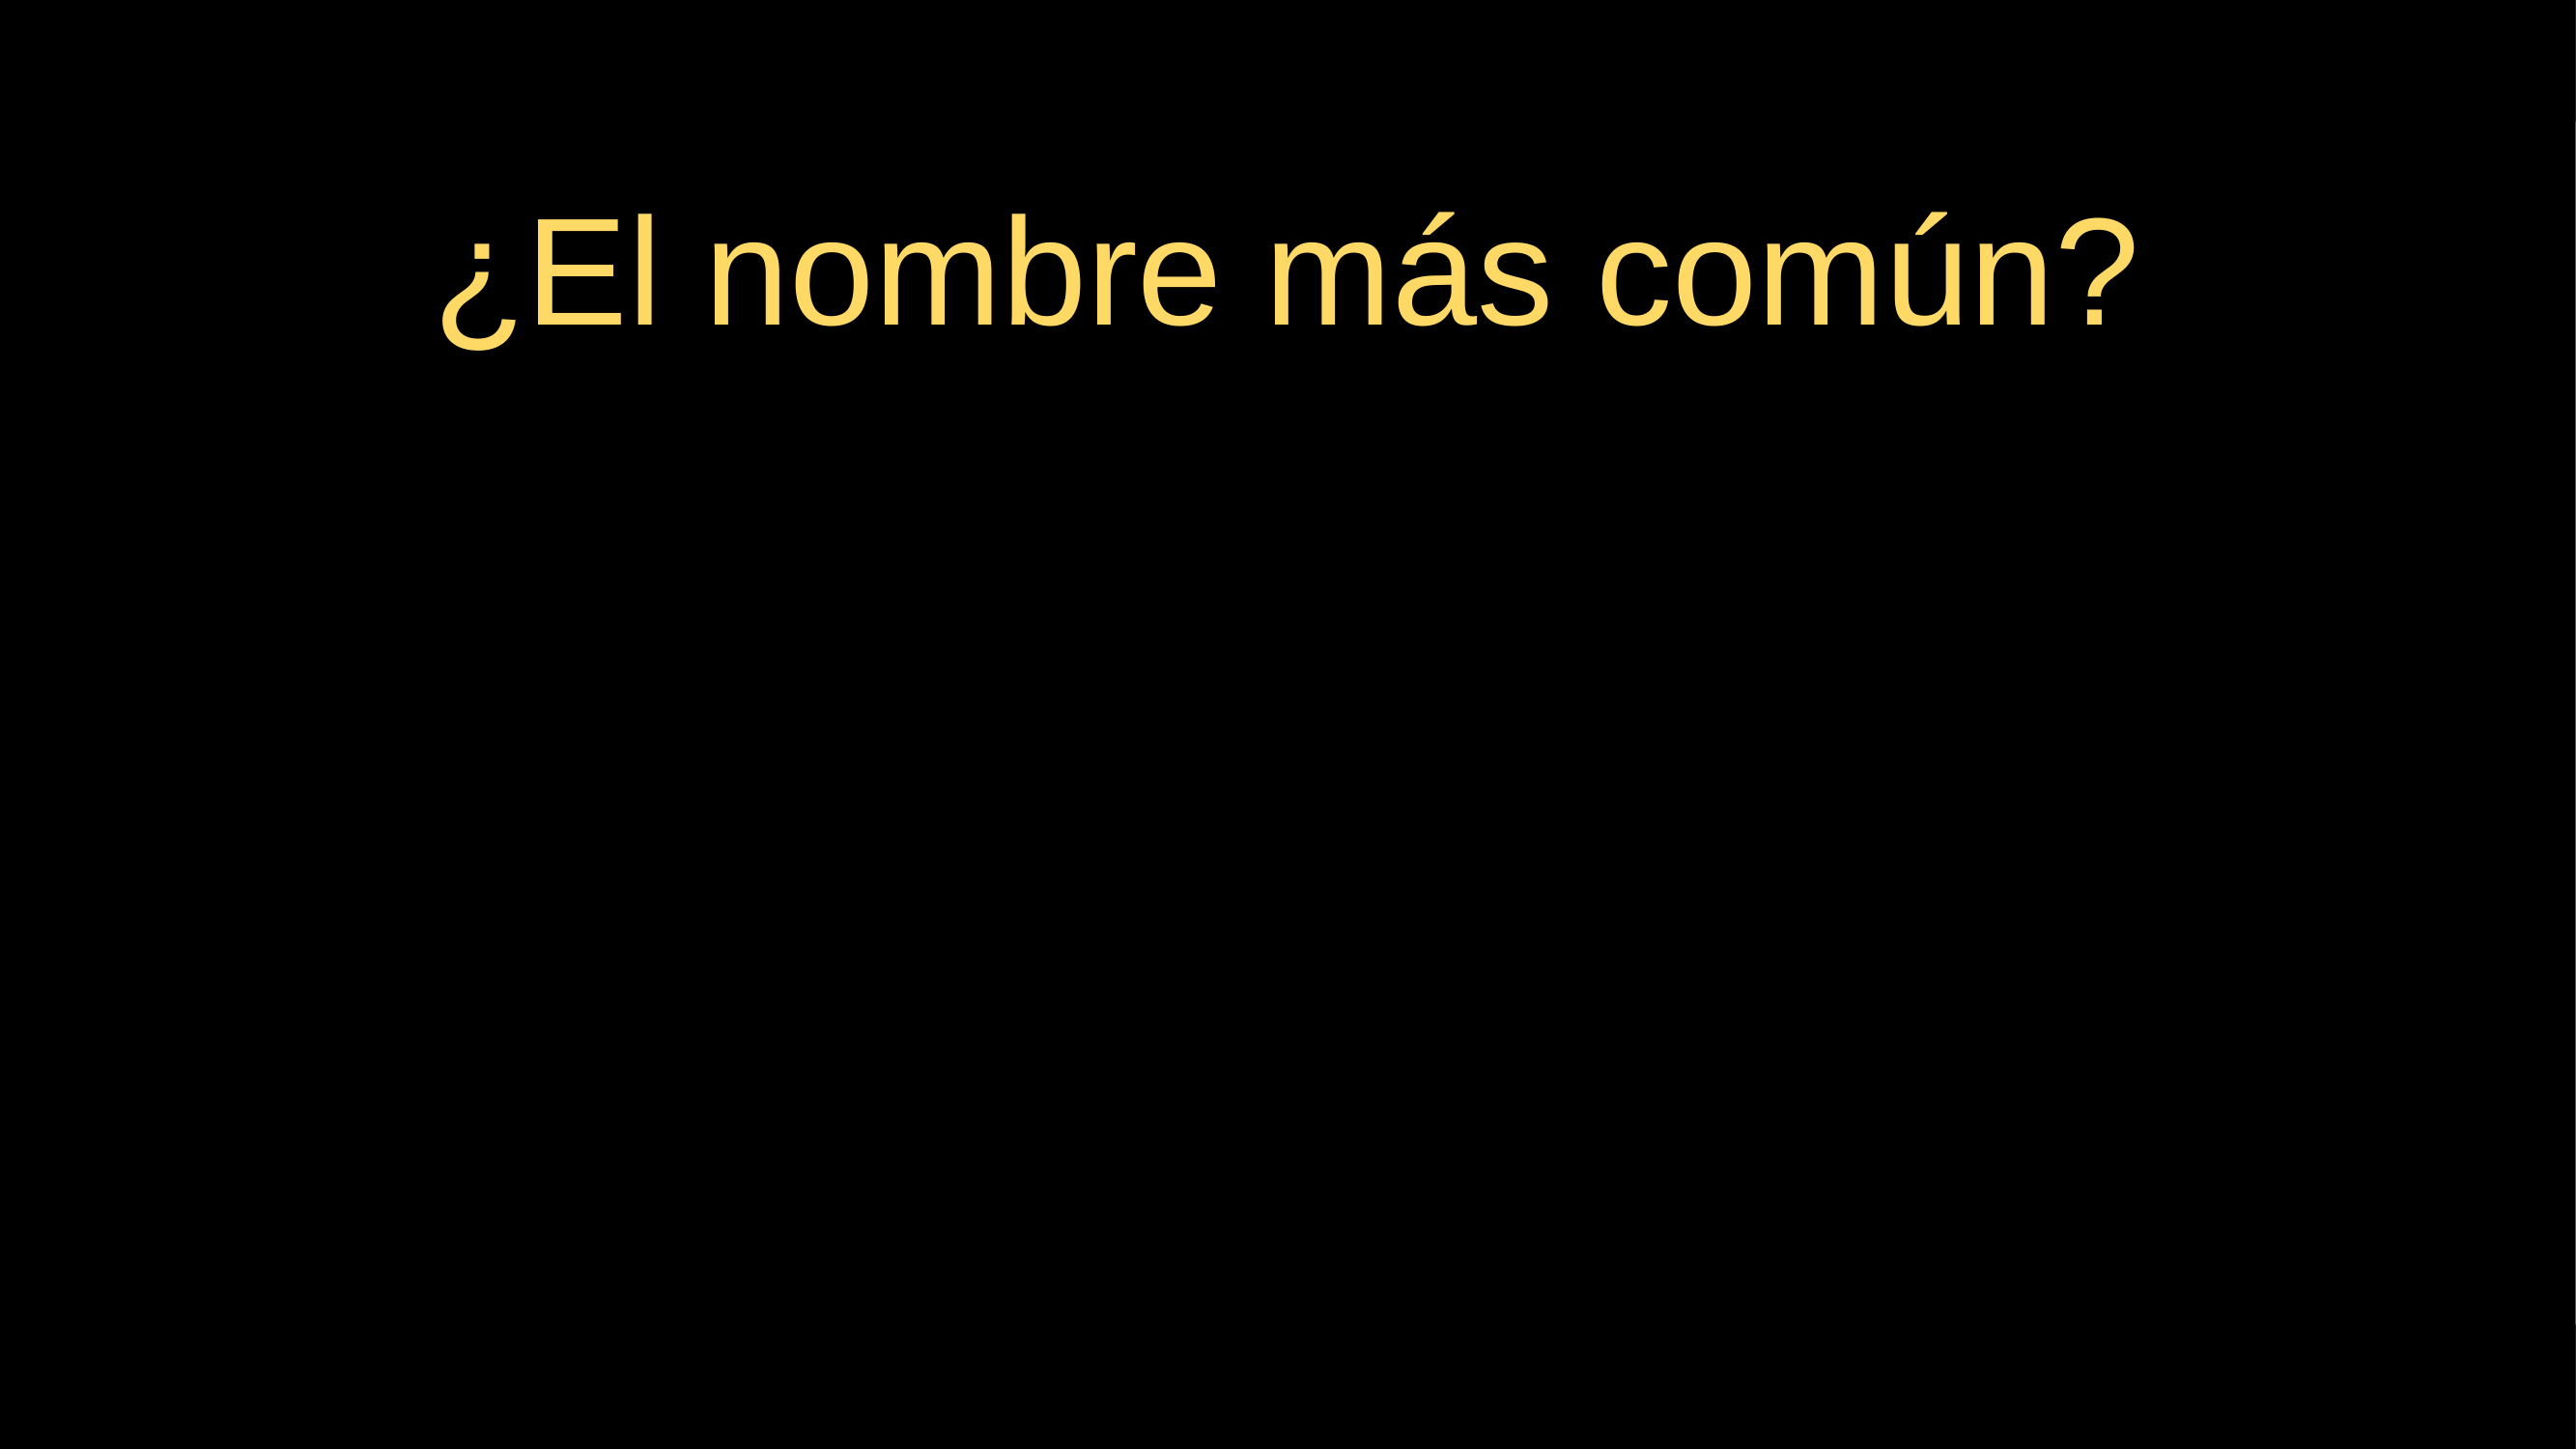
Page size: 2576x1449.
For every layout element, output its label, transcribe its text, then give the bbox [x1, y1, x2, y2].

title ¿El nombre más común? [183, 125, 2391, 403]
